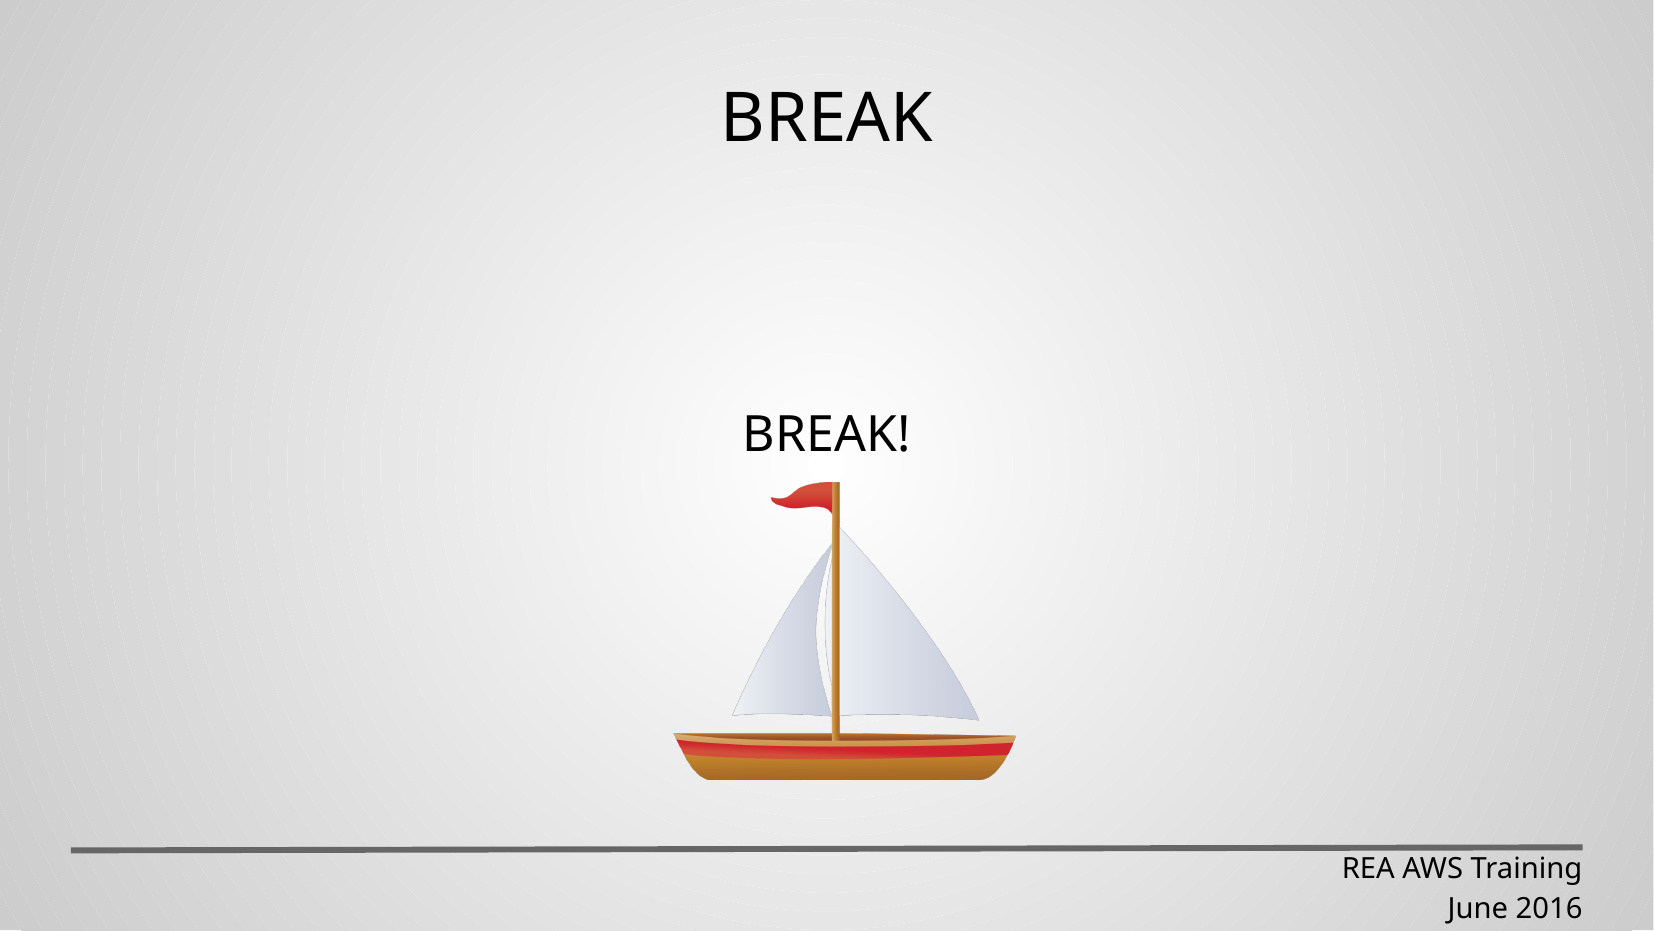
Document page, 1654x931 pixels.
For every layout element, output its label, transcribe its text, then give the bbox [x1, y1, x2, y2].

title BREAK [82, 37, 1571, 193]
list BREAK! [82, 217, 1571, 827]
picture [673, 482, 1016, 780]
